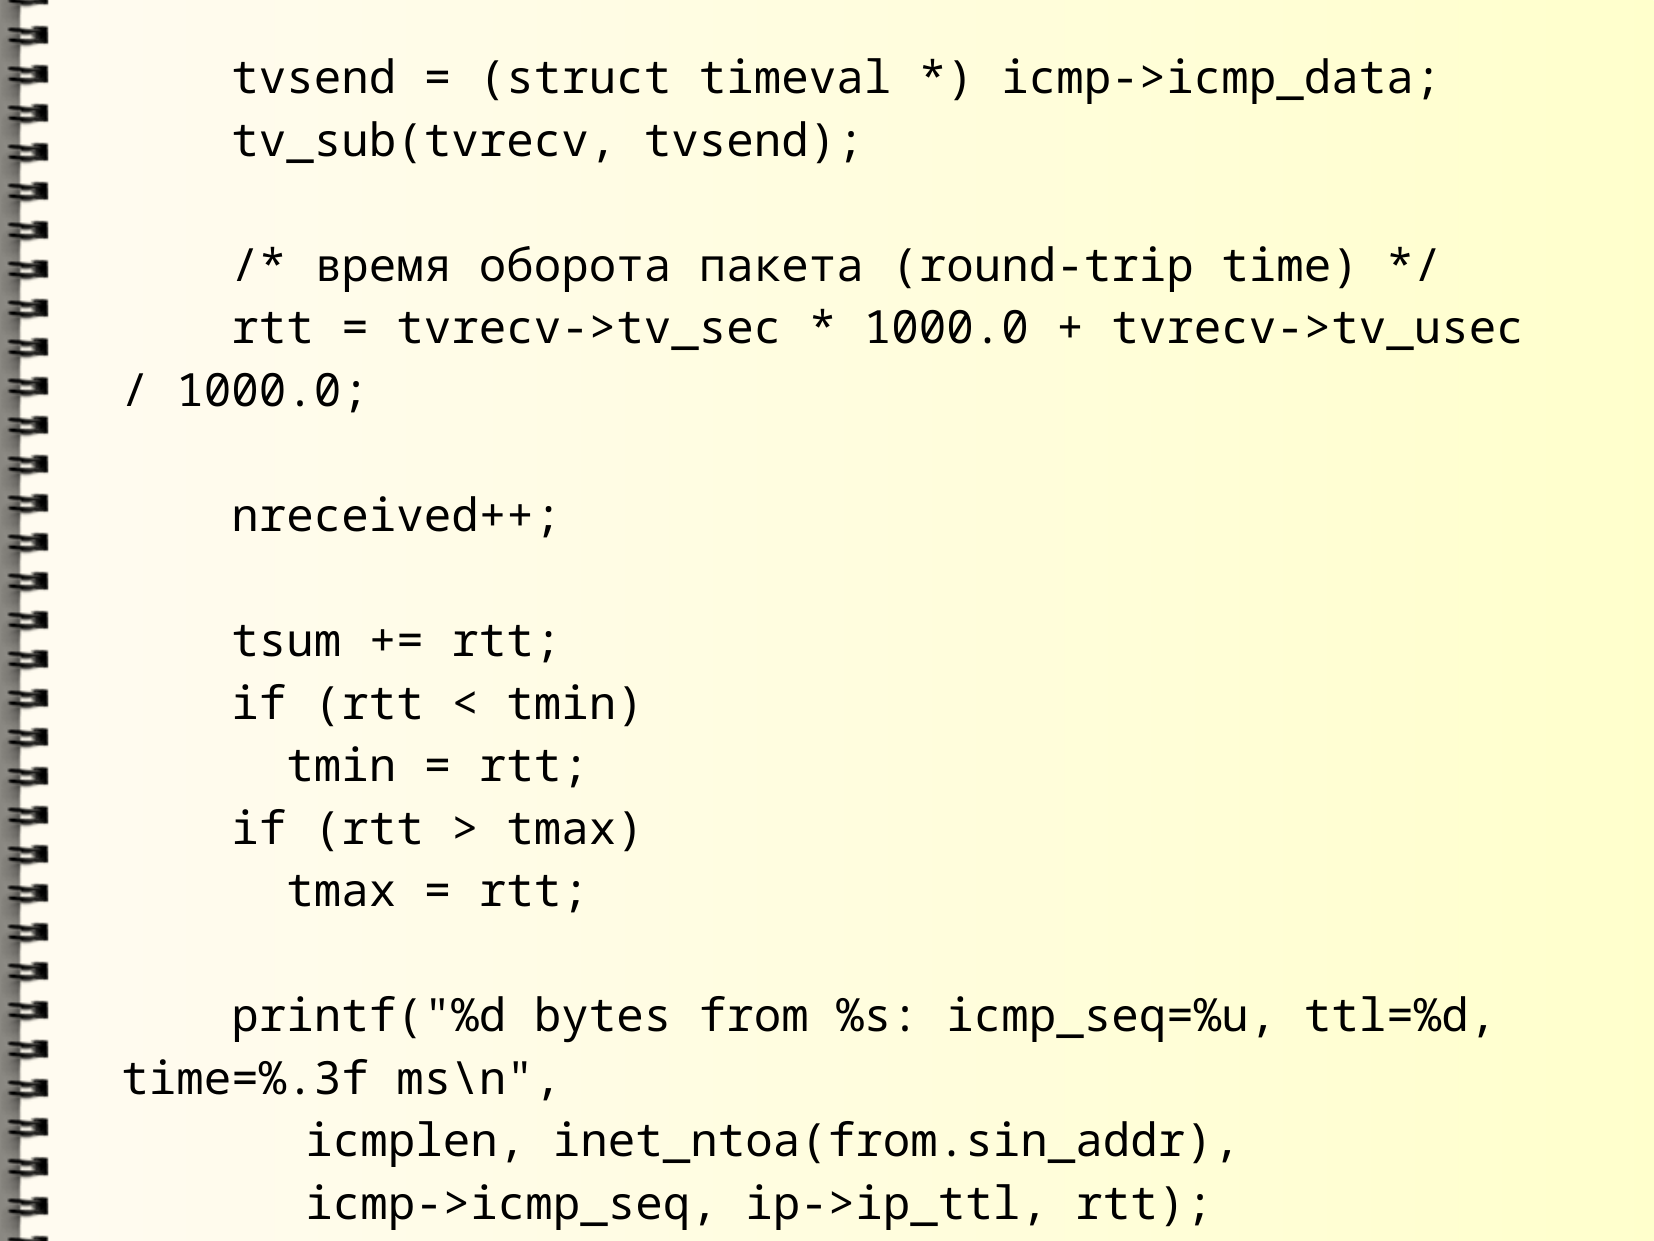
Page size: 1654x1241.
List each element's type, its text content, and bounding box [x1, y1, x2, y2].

subtitle tvsend = (struct timeval *) icmp->icmp_data; tv_sub(tvrecv, tvsend); /* время оборота пакета (round-trip time) */ rtt = tvrecv->tv_sec * 1000.0 + tvrecv->tv_usec / 1000.0; nreceived++; tsum += rtt; if (rtt < tmin) tmin = rtt; if (rtt > tmax) tmax = rtt; printf("%d bytes from %s: icmp_seq=%u, ttl=%d, time=%.3f ms\n", icmplen, inet_ntoa(from.sin_addr), icmp->icmp_seq, ip->ip_ttl, rtt); } } [121, 65, 1534, 1201]
picture [0, 0, 1654, 1241]
